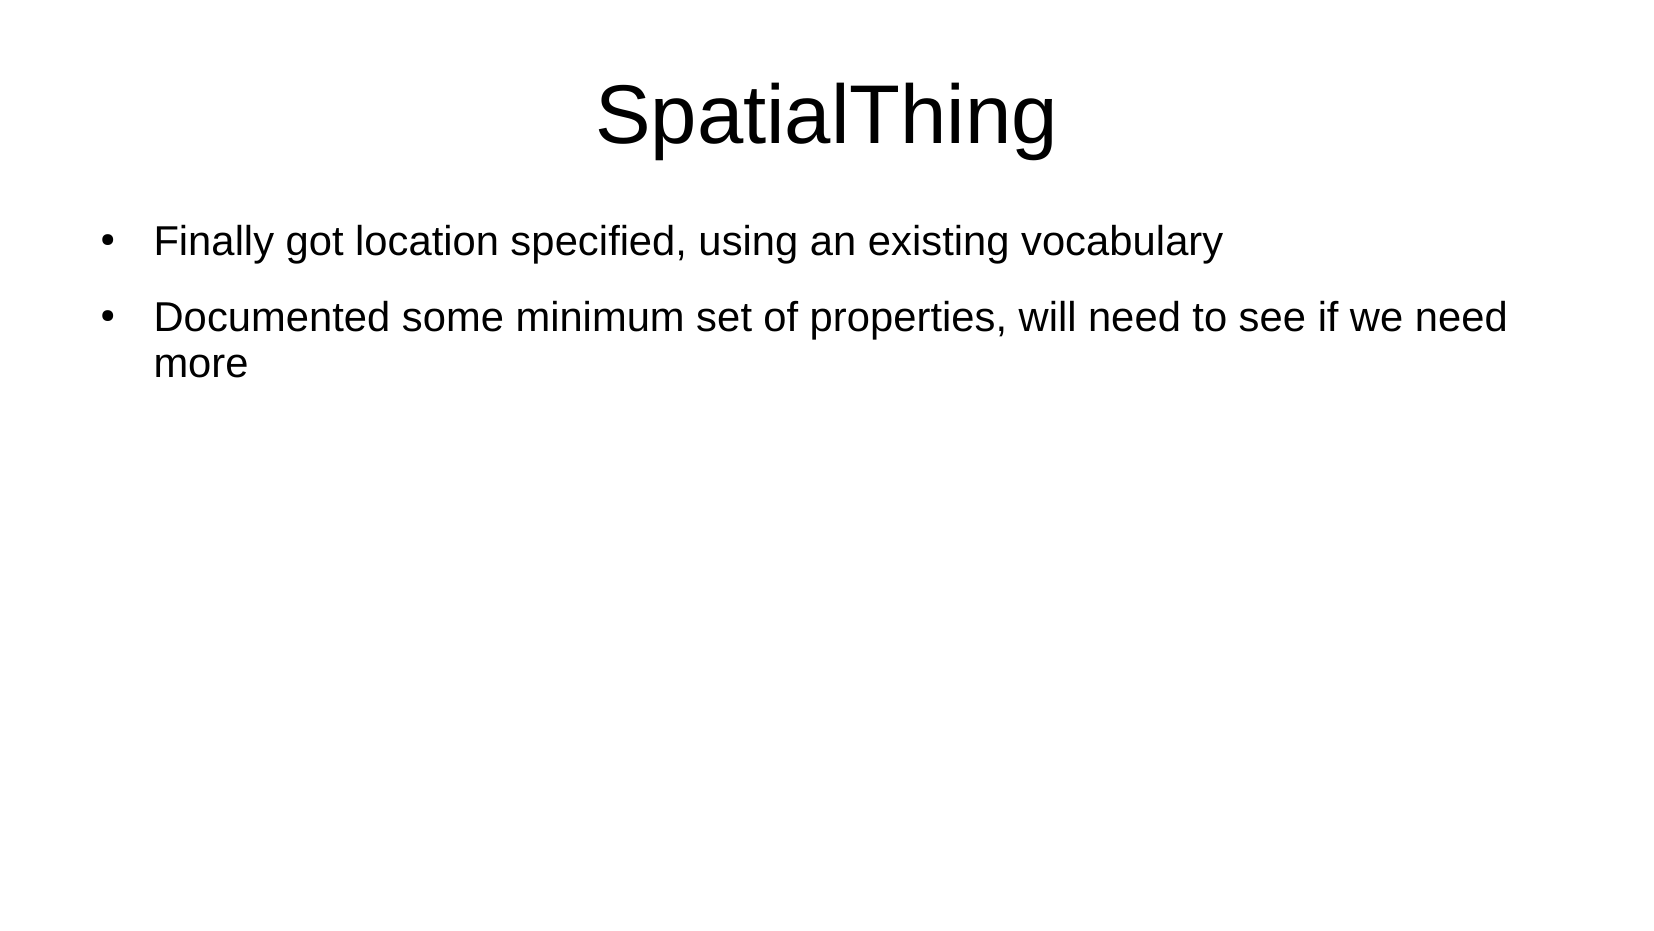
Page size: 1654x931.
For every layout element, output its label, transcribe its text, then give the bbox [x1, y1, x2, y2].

list Finally got location specified, using an existing vocabulary Documented some minimum set of properties, will need to see if we need more [82, 217, 1571, 856]
title SpatialThing [82, 37, 1571, 193]
